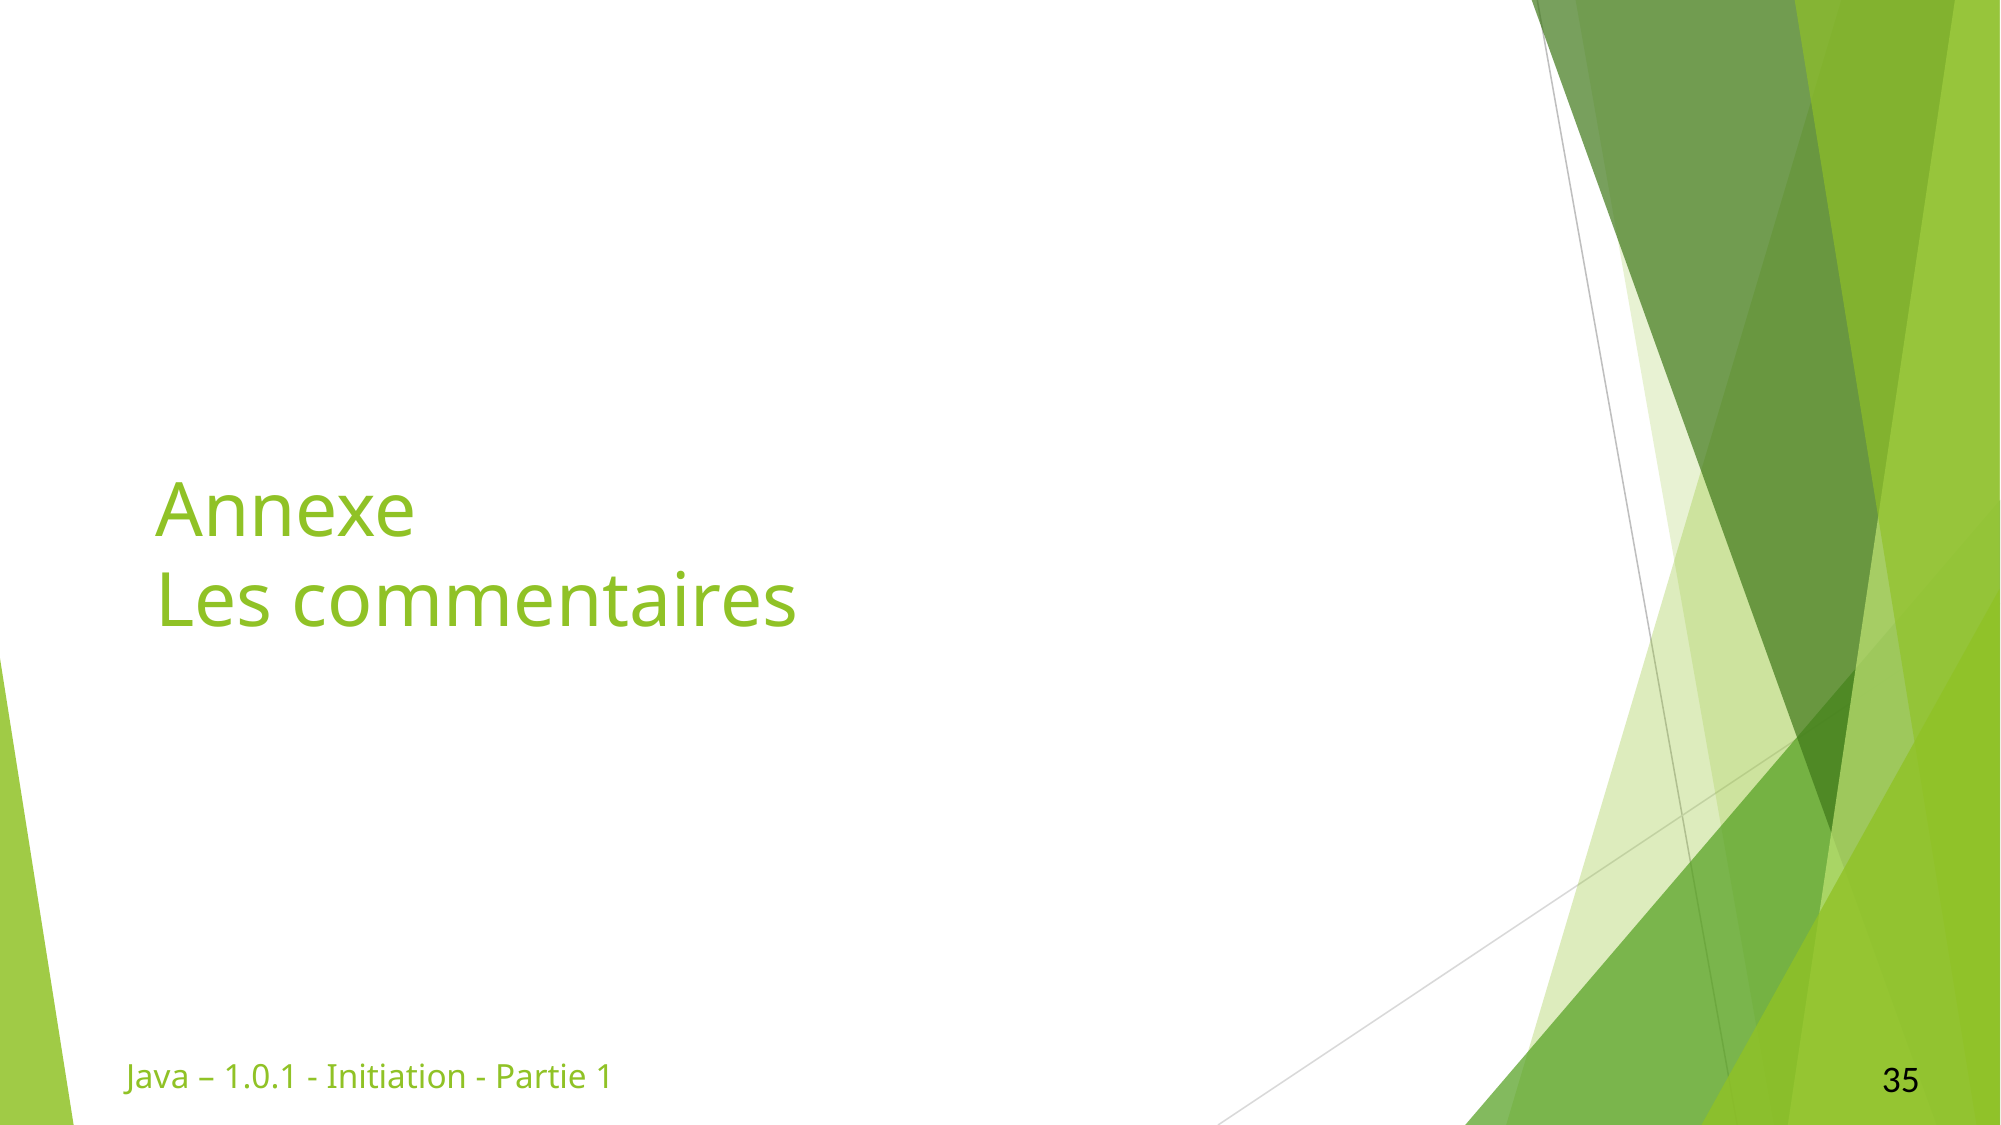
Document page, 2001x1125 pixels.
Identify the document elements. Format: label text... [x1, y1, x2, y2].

title Annexe Les commentaires [140, 454, 1551, 804]
text_box Java – 1.0.1 - Initiation - Partie 1 [111, 1047, 1094, 1109]
text_box [1866, 1047, 1979, 1108]
